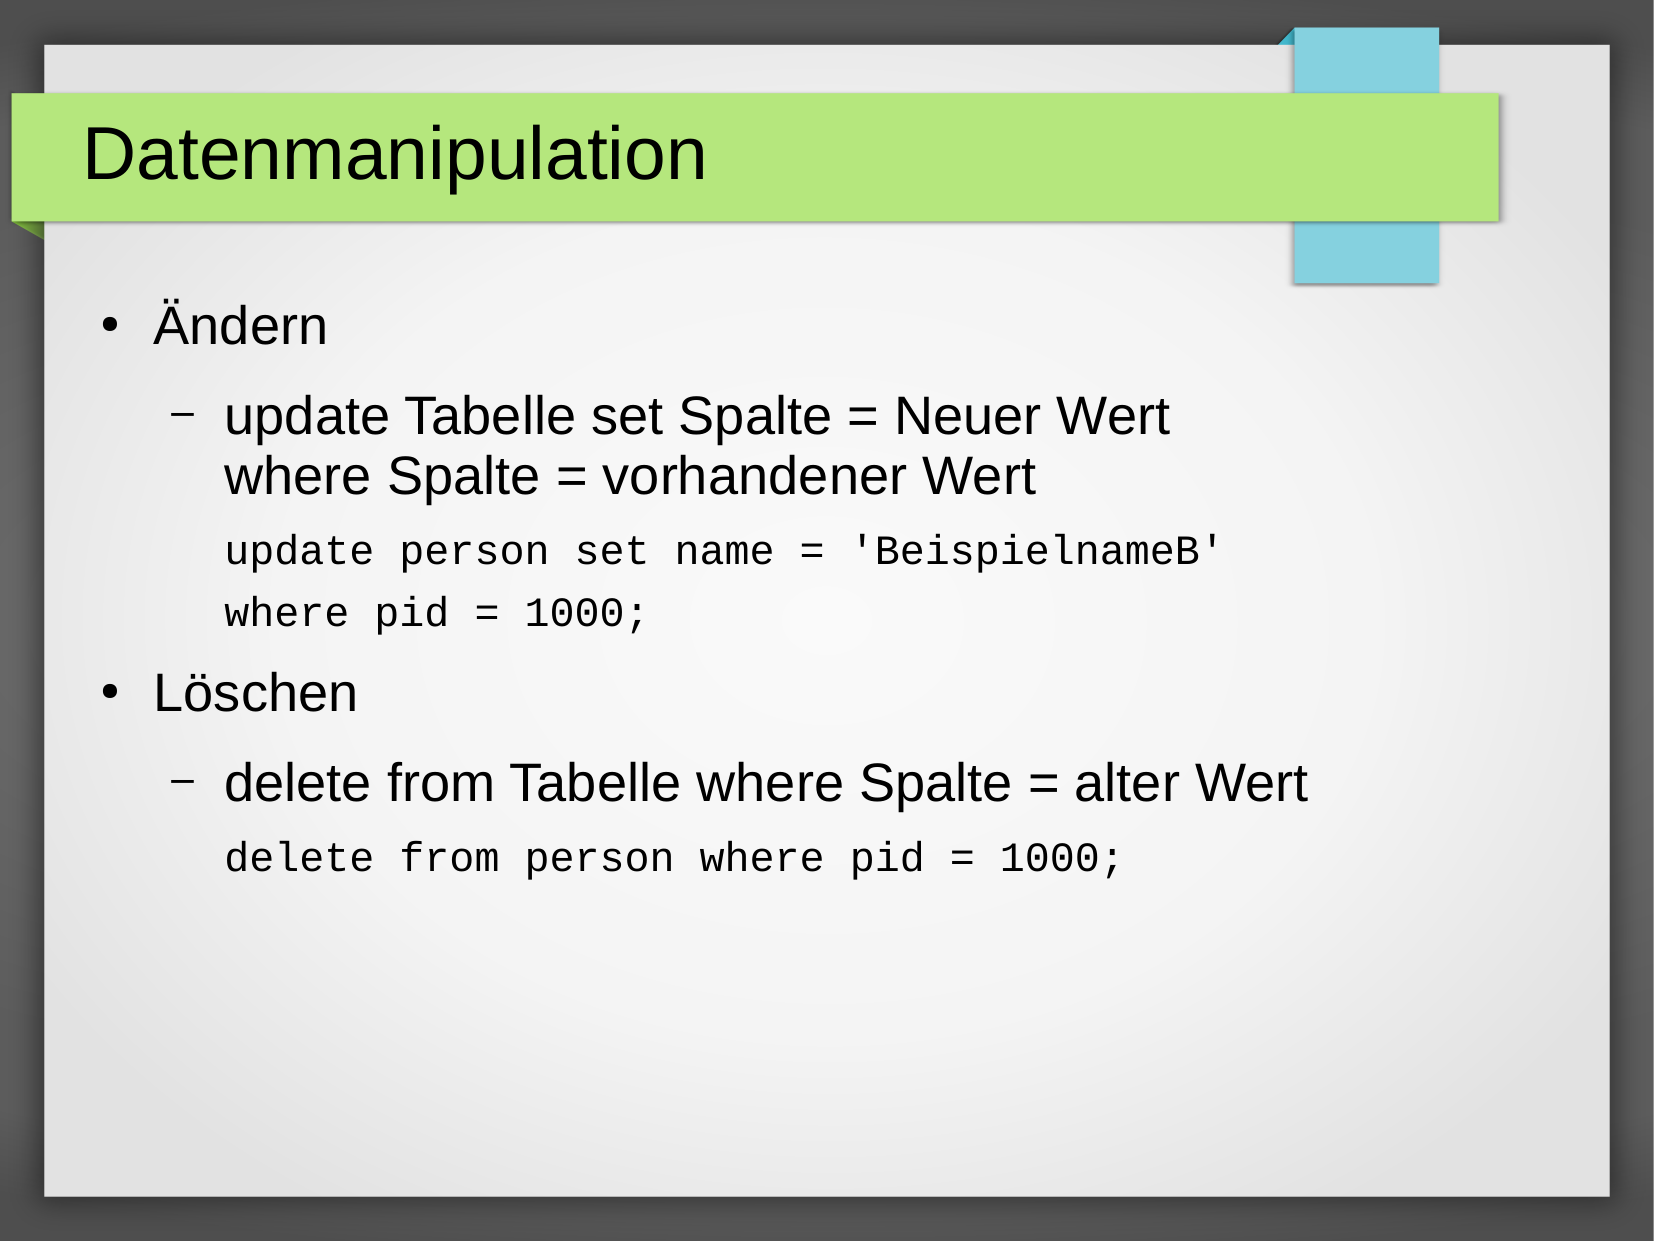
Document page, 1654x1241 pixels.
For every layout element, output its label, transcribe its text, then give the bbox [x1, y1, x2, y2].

title Datenmanipulation [82, 94, 1264, 213]
picture [0, 0, 1654, 1241]
list Ändern update Tabelle set Spalte = Neuer Wert where Spalte = vorhandener Wert update person set name = 'BeispielnameB' where pid = 1000; Löschen delete from Tabelle where Spalte = alter Wert delete from person where pid = 1000; [82, 295, 1571, 1015]
